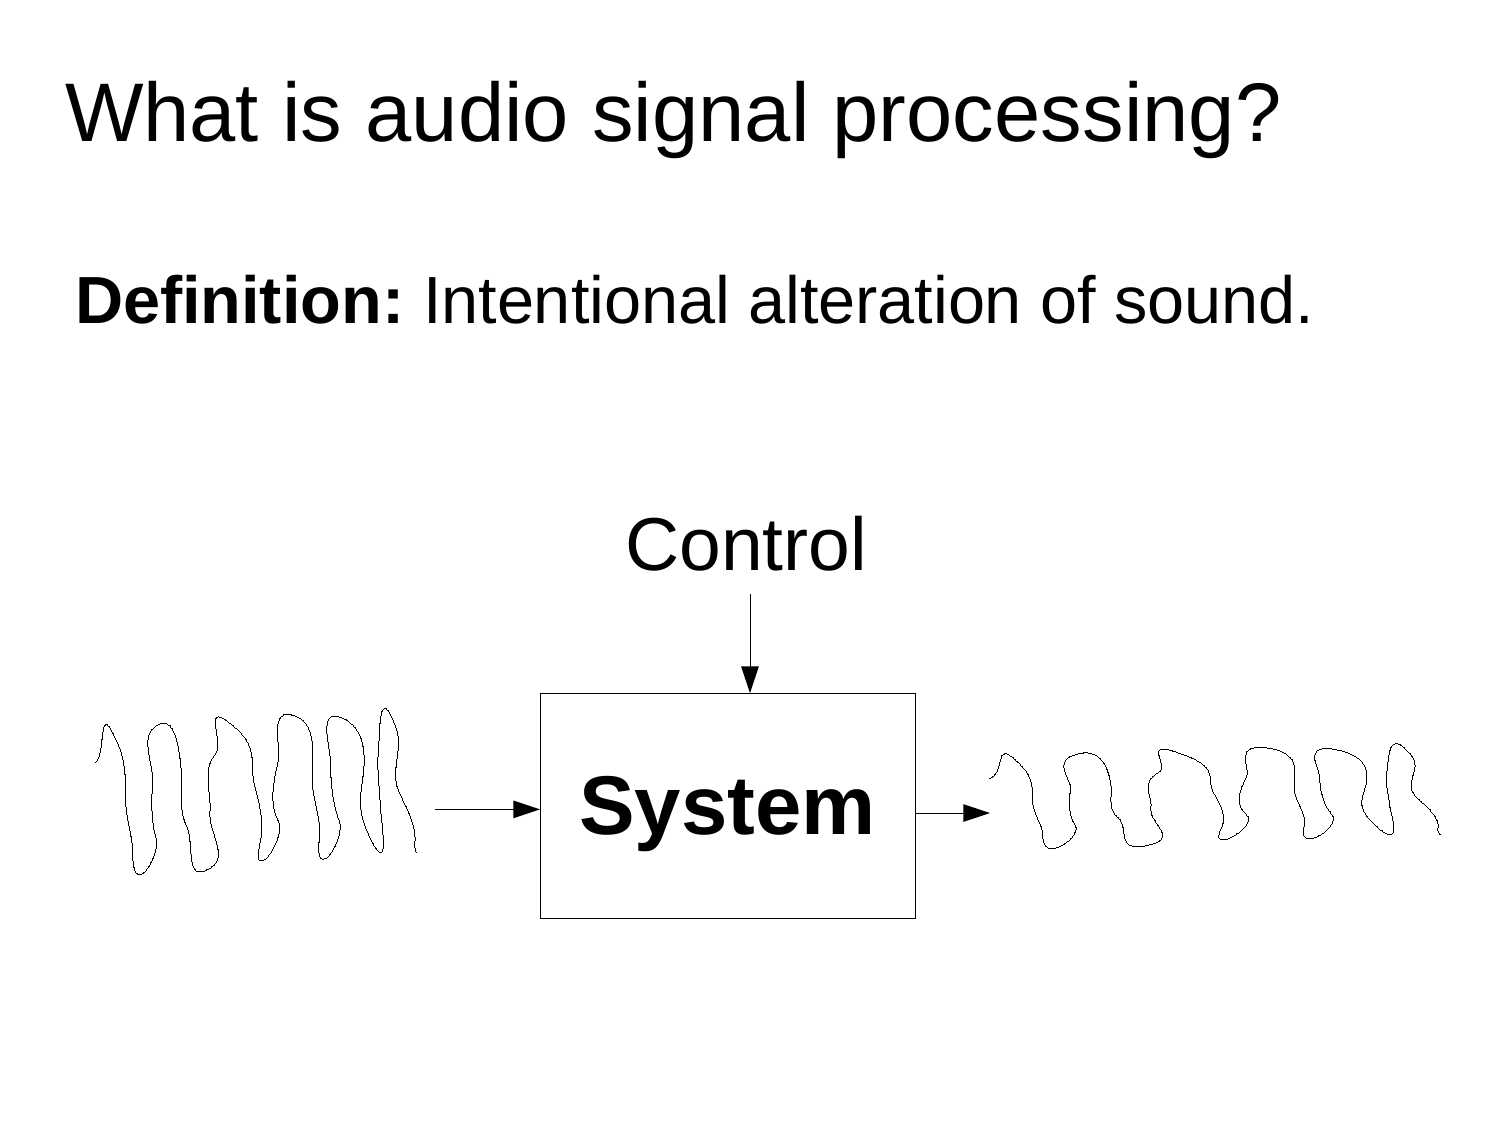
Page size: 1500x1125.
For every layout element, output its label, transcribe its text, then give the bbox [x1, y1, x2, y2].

text_box System [540, 693, 916, 919]
title What is audio signal processing? [64, 18, 1415, 207]
list Definition: Intentional alteration of sound. [75, 263, 1456, 376]
text_box Control [610, 495, 882, 594]
